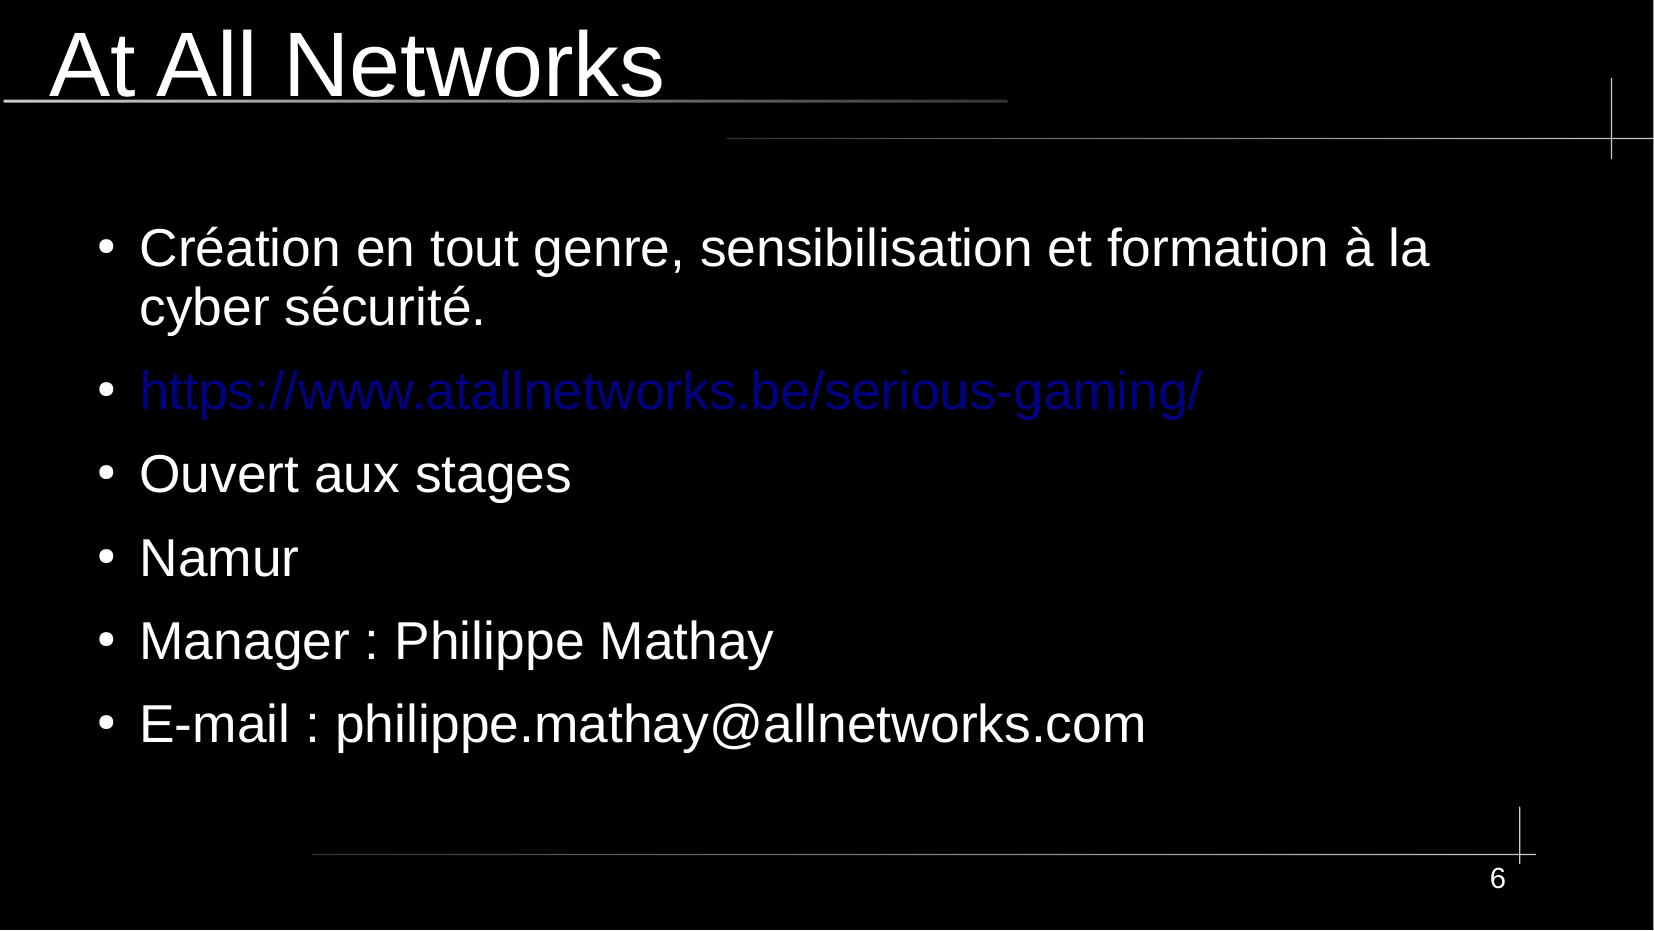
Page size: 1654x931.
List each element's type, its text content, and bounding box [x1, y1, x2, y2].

list Création en tout genre, sensibilisation et formation à la cyber sécurité. https://www.atallnetworks.be/serious-gaming/ Ouvert aux stages Namur Manager : Philippe Mathay E-mail : philippe.mathay@allnetworks.com [82, 217, 1571, 758]
title At All Networks [23, 11, 1589, 119]
